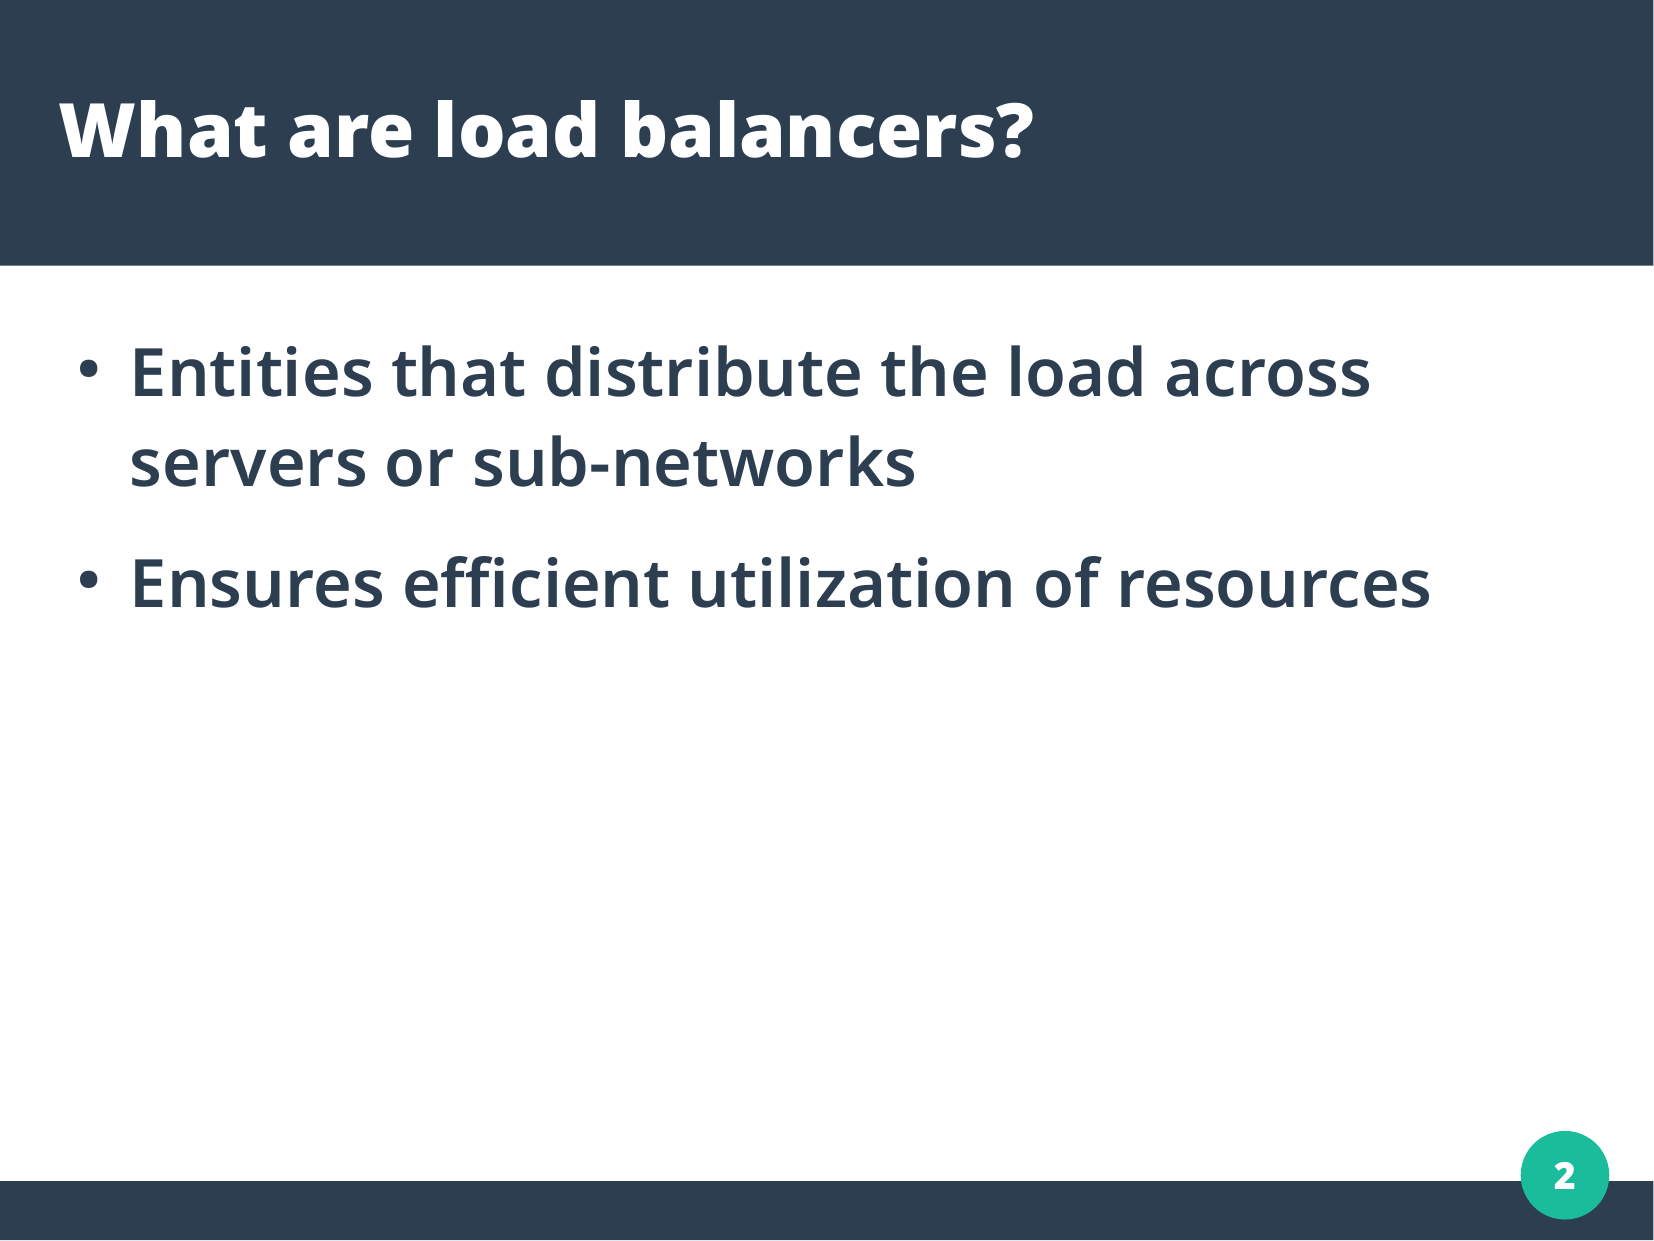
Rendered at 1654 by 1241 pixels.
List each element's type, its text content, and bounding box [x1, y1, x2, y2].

title What are load balancers? [59, 49, 1595, 207]
list Entities that distribute the load across servers or sub-networks Ensures efficient utilization of resources [59, 324, 1595, 1152]
